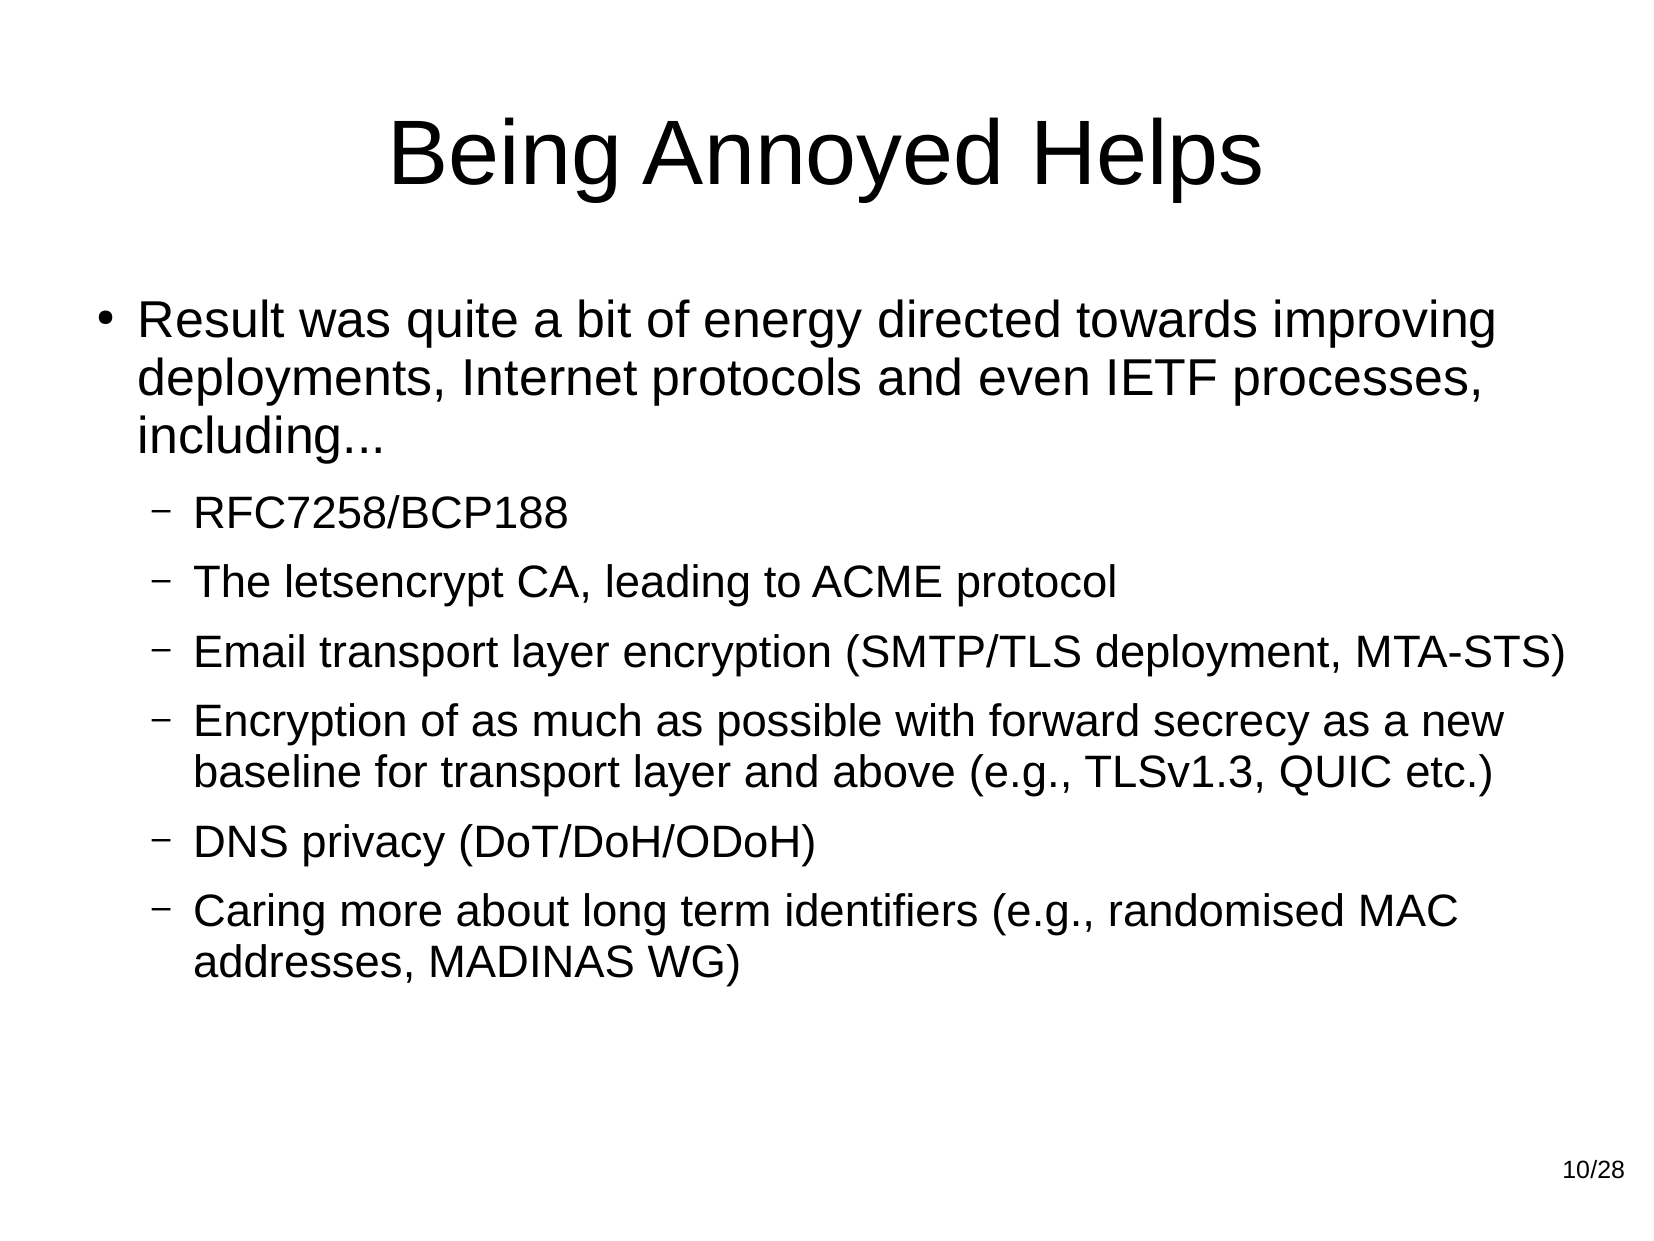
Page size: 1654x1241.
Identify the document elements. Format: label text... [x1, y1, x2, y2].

title Being Annoyed Helps [82, 49, 1571, 257]
list Result was quite a bit of energy directed towards improving deployments, Internet protocols and even IETF processes, including... RFC7258/BCP188 The letsencrypt CA, leading to ACME protocol Email transport layer encryption (SMTP/TLS deployment, MTA-STS) Encryption of as much as possible with forward secrecy as a new baseline for transport layer and above (e.g., TLSv1.3, QUIC etc.) DNS privacy (DoT/DoH/ODoH) Caring more about long term identifiers (e.g., randomised MAC addresses, MADINAS WG) [82, 290, 1571, 1010]
